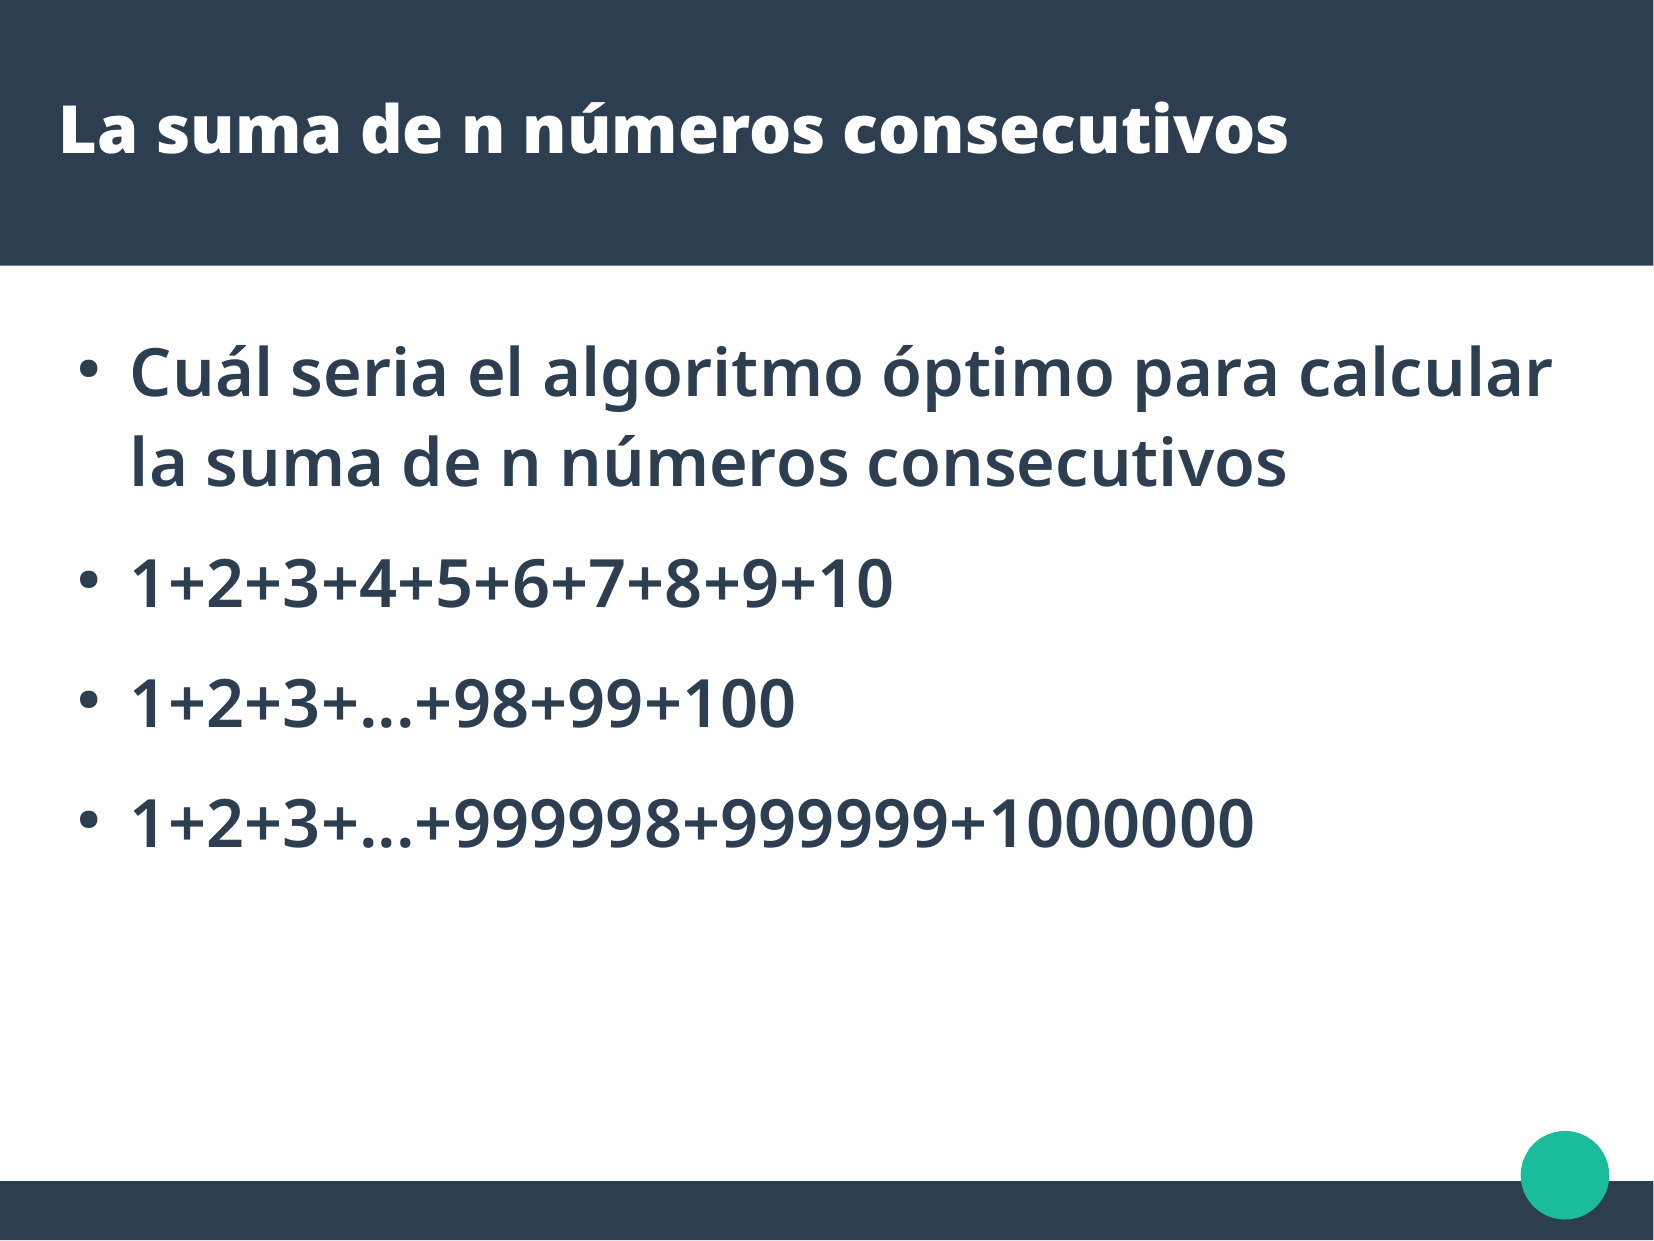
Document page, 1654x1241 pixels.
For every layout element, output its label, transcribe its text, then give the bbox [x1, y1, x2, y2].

list Cuál seria el algoritmo óptimo para calcular la suma de n números consecutivos 1+2+3+4+5+6+7+8+9+10 1+2+3+...+98+99+100 1+2+3+...+999998+999999+1000000 [59, 324, 1595, 1152]
title La suma de n números consecutivos [59, 49, 1595, 207]
